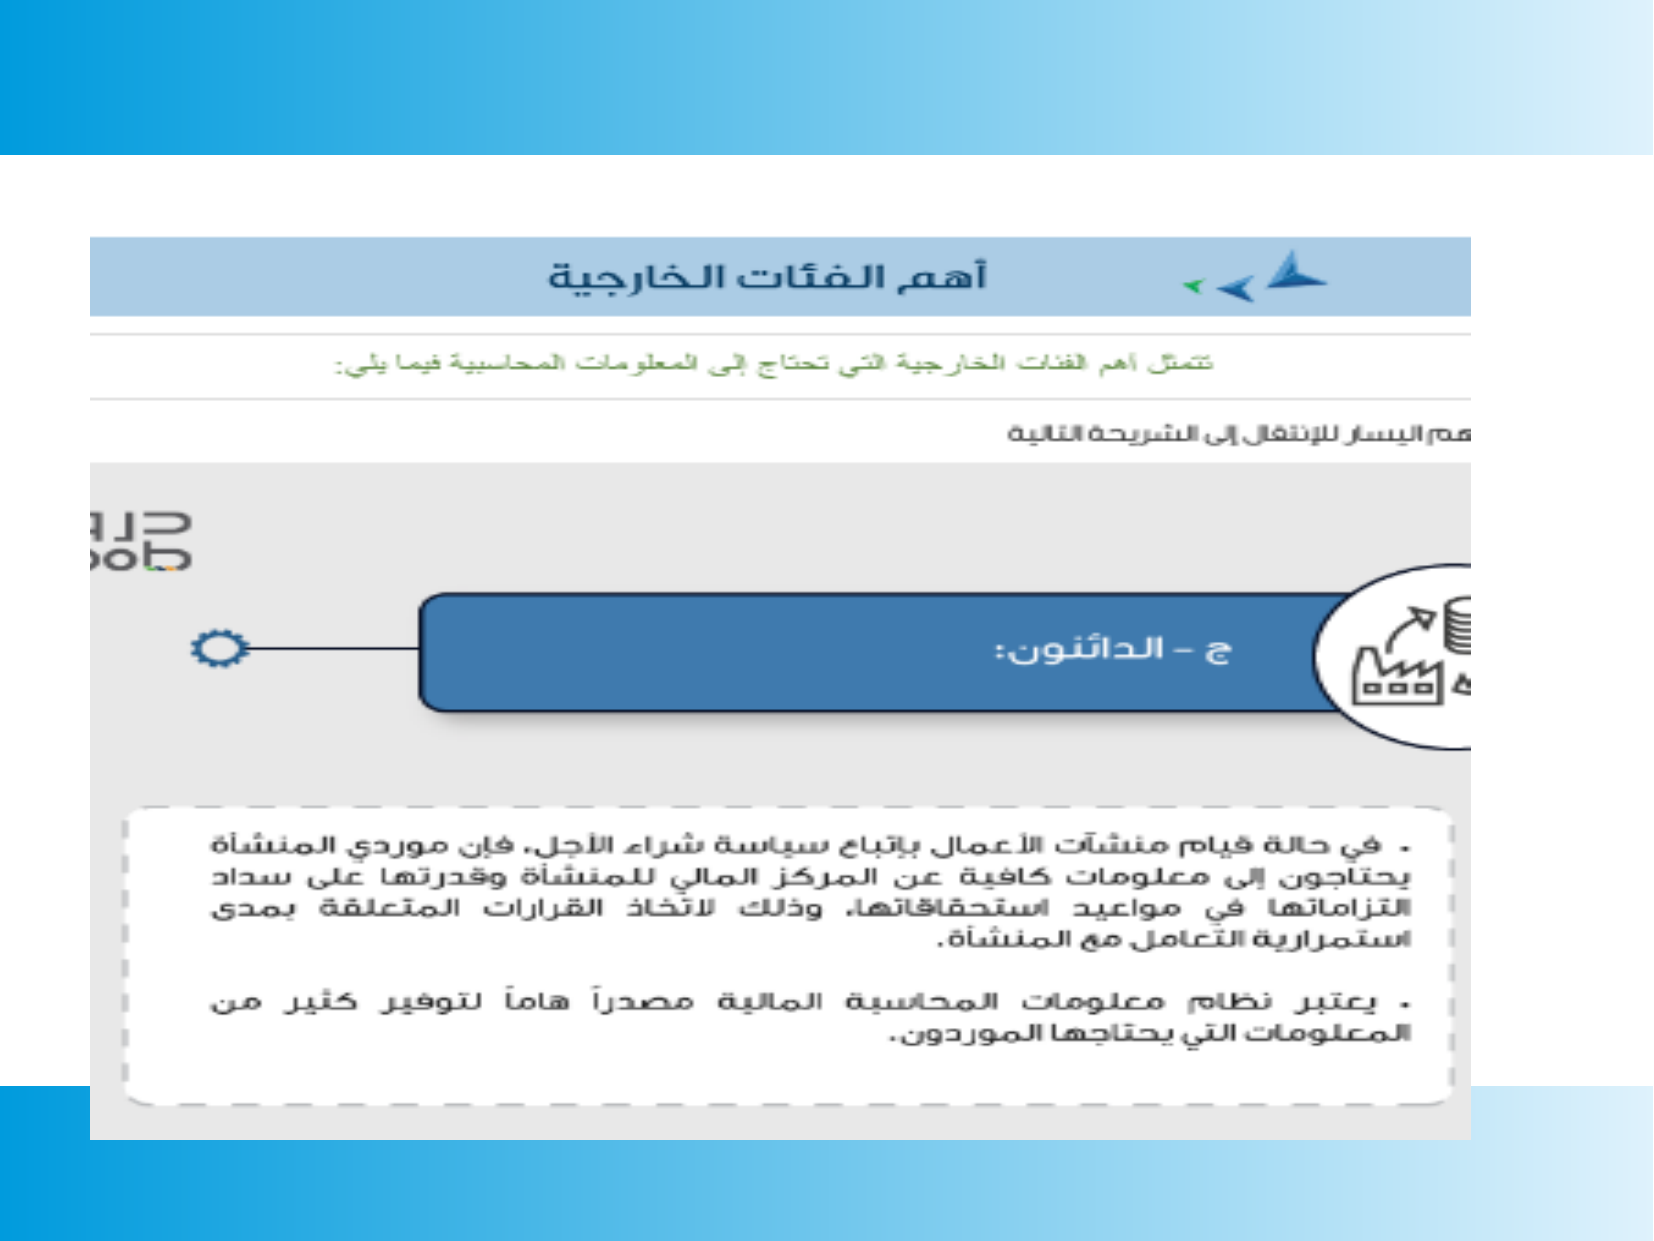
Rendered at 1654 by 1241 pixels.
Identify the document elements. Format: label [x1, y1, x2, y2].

picture [90, 209, 1471, 1241]
